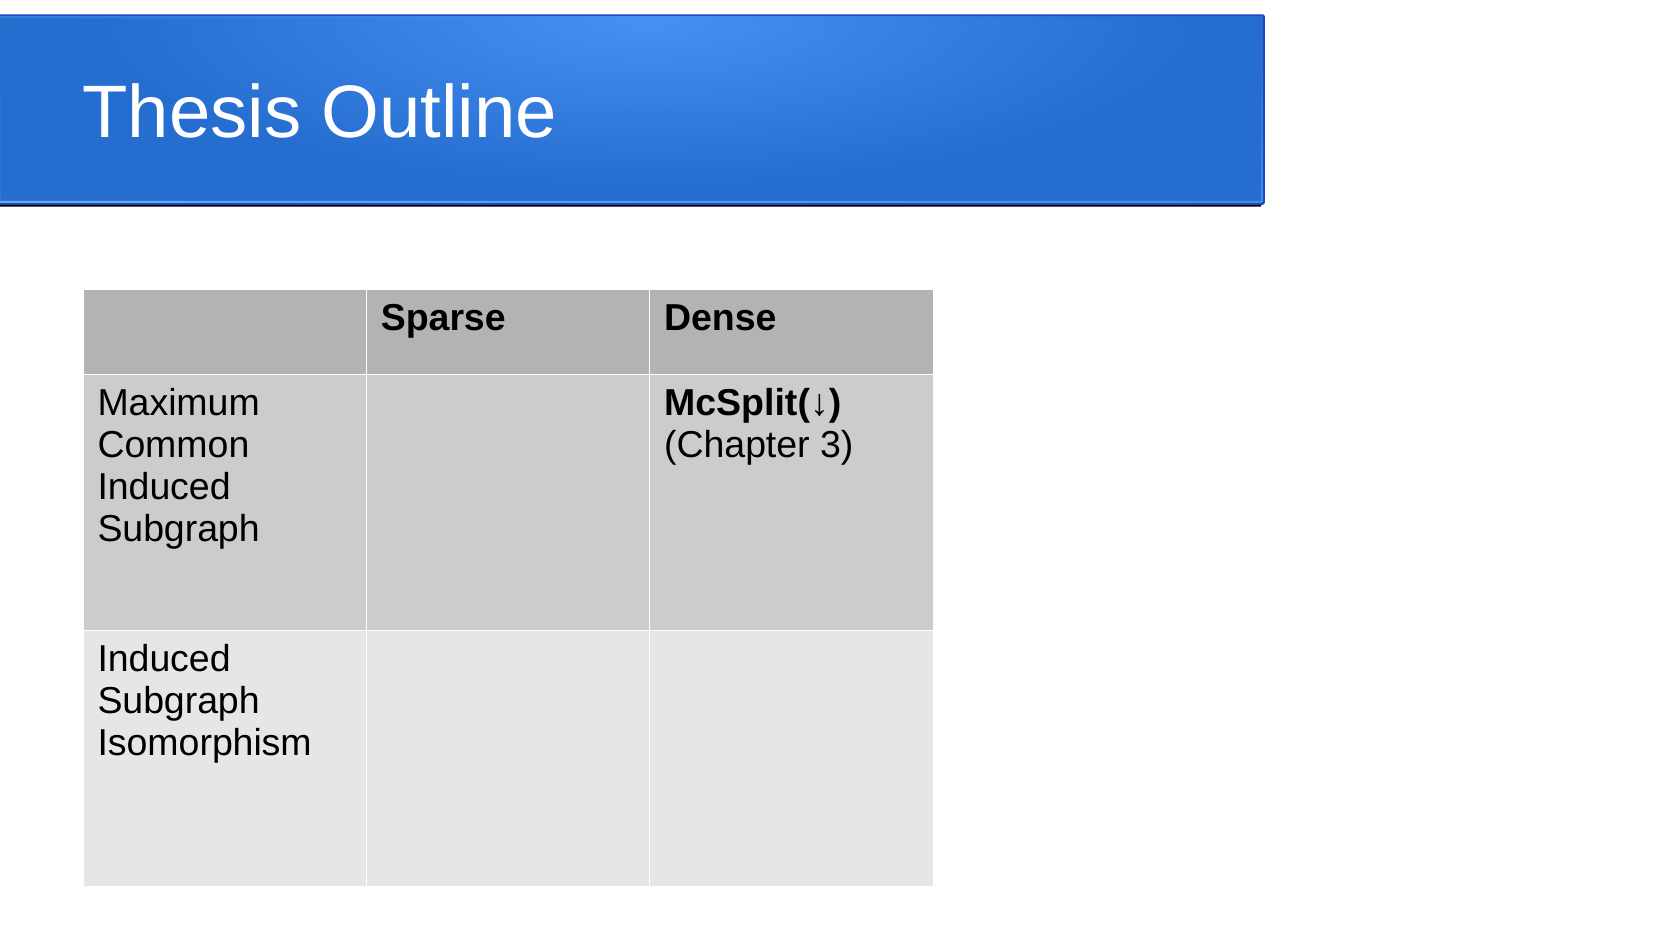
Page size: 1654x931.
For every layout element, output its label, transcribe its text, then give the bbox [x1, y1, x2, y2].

table_cell Maximum Common Induced Subgraph [84, 375, 366, 630]
table_header [84, 290, 366, 374]
table_header Dense [650, 290, 933, 374]
table_cell [367, 631, 649, 886]
table_cell [367, 375, 649, 630]
table_cell Induced Subgraph Isomorphism [84, 631, 366, 886]
table_cell McSplit(↓) (Chapter 3) [650, 375, 933, 630]
table_header Sparse [367, 290, 649, 374]
table_cell [650, 631, 933, 886]
title Thesis Outline [82, 35, 1235, 189]
